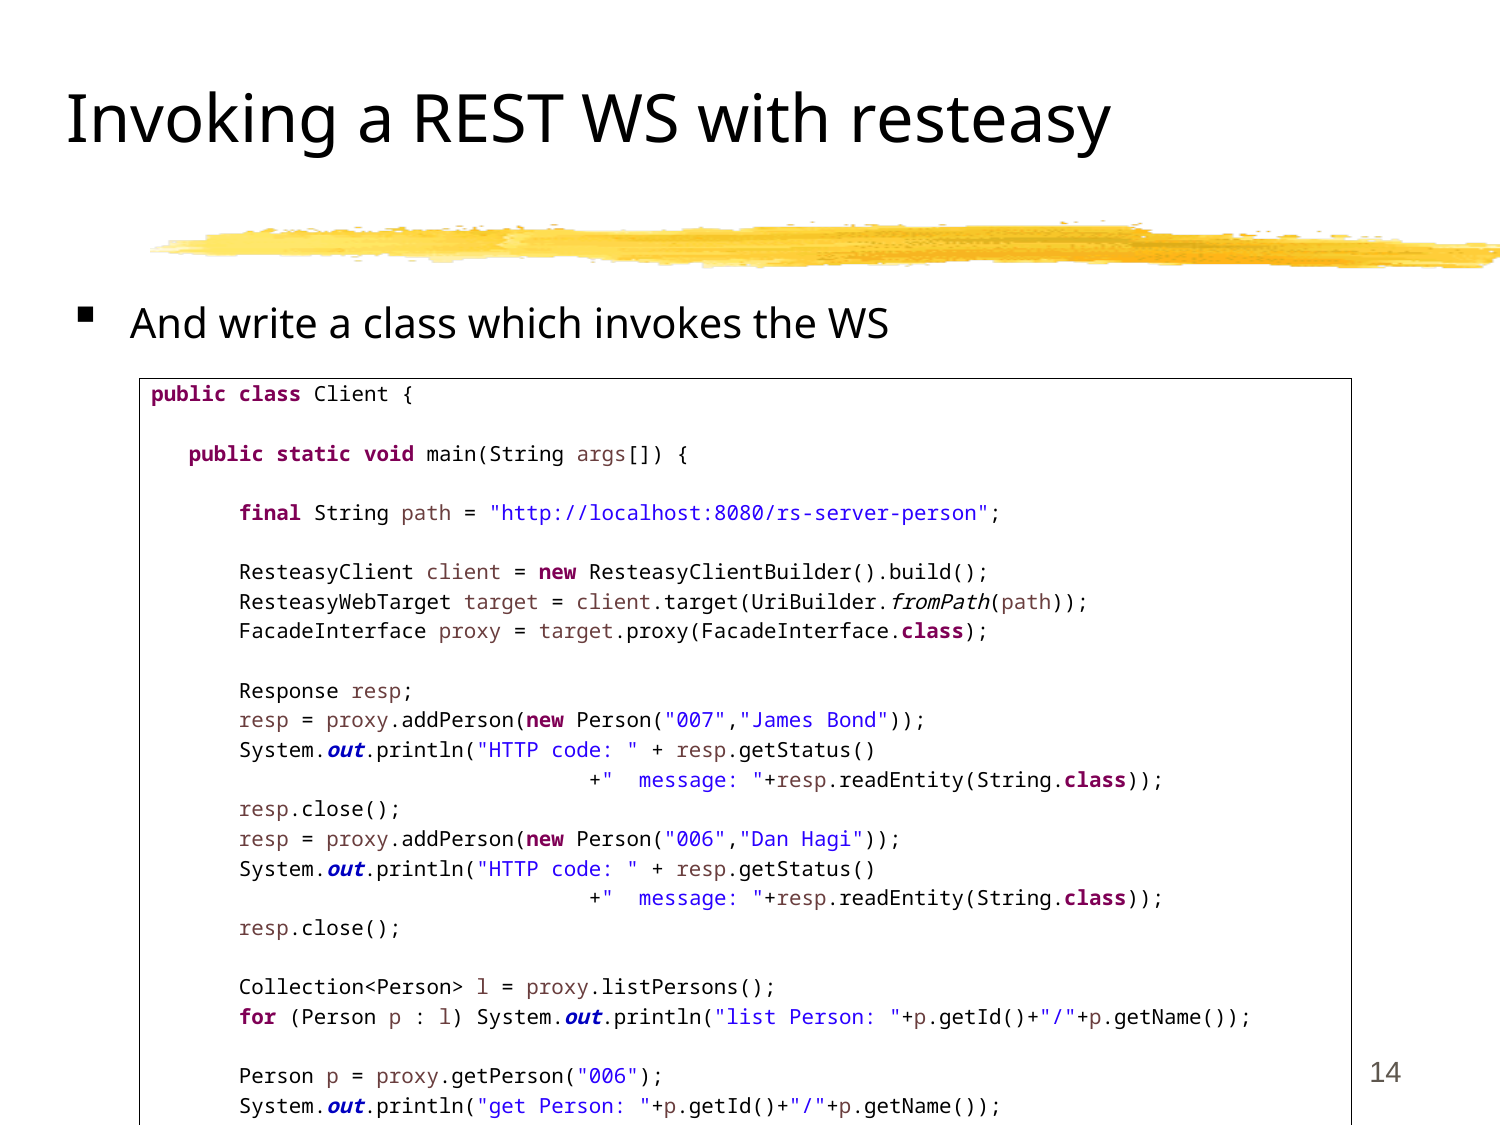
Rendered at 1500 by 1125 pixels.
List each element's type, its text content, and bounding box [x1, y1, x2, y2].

text_box public class Client { public static void main(String args[]) { final String path = "http://localhost:8080/rs-server-person"; ResteasyClient client = new ResteasyClientBuilder().build(); ResteasyWebTarget target = client.target(UriBuilder.fromPath(path)); FacadeInterface proxy = target.proxy(FacadeInterface.class); Response resp; resp = proxy.addPerson(new Person("007","James Bond")); System.out.println("HTTP code: " + resp.getStatus() +" message: "+resp.readEntity(String.class)); resp.close(); resp = proxy.addPerson(new Person("006","Dan Hagi")); System.out.println("HTTP code: " + resp.getStatus() +" message: "+resp.readEntity(String.class)); resp.close(); Collection<Person> l = proxy.listPersons(); for (Person p : l) System.out.println("list Person: "+p.getId()+"/"+p.getName()); Person p = proxy.getPerson("006"); System.out.println("get Person: "+p.getId()+"/"+p.getName()); } } [139, 378, 1352, 1091]
picture [150, 215, 1500, 279]
list And write a class which invokes the WS [73, 293, 1470, 363]
title Invoking a REST WS with resteasy [66, 13, 1342, 225]
